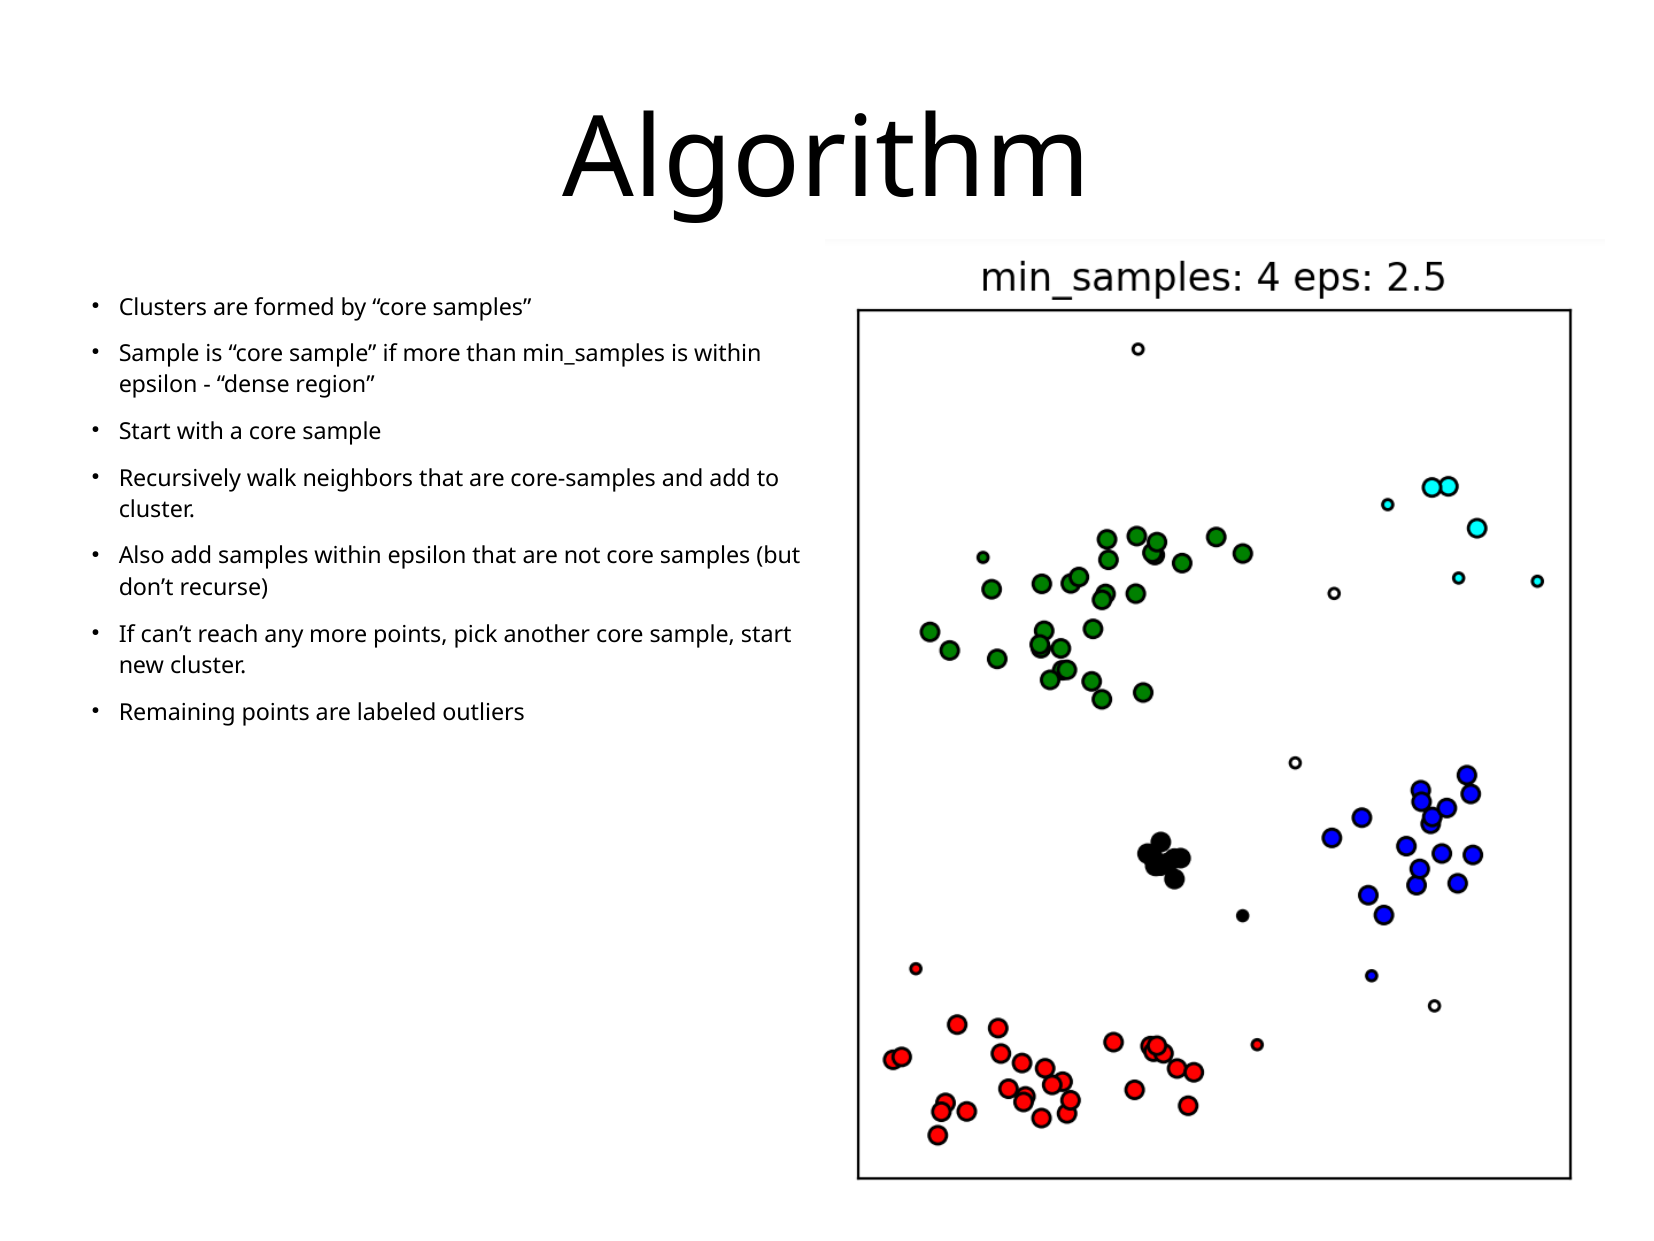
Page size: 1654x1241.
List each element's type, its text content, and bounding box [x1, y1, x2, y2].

list Clusters are formed by “core samples” Sample is “core sample” if more than min_samples is within epsilon - “dense region” Start with a core sample Recursively walk neighbors that are core-samples and add to cluster. Also add samples within epsilon that are not core samples (but don’t recurse) If can’t reach any more points, pick another core sample, start new cluster. Remaining points are labeled outliers [82, 290, 809, 1010]
title Algorithm [82, 49, 1571, 257]
picture [825, 239, 1605, 1190]
